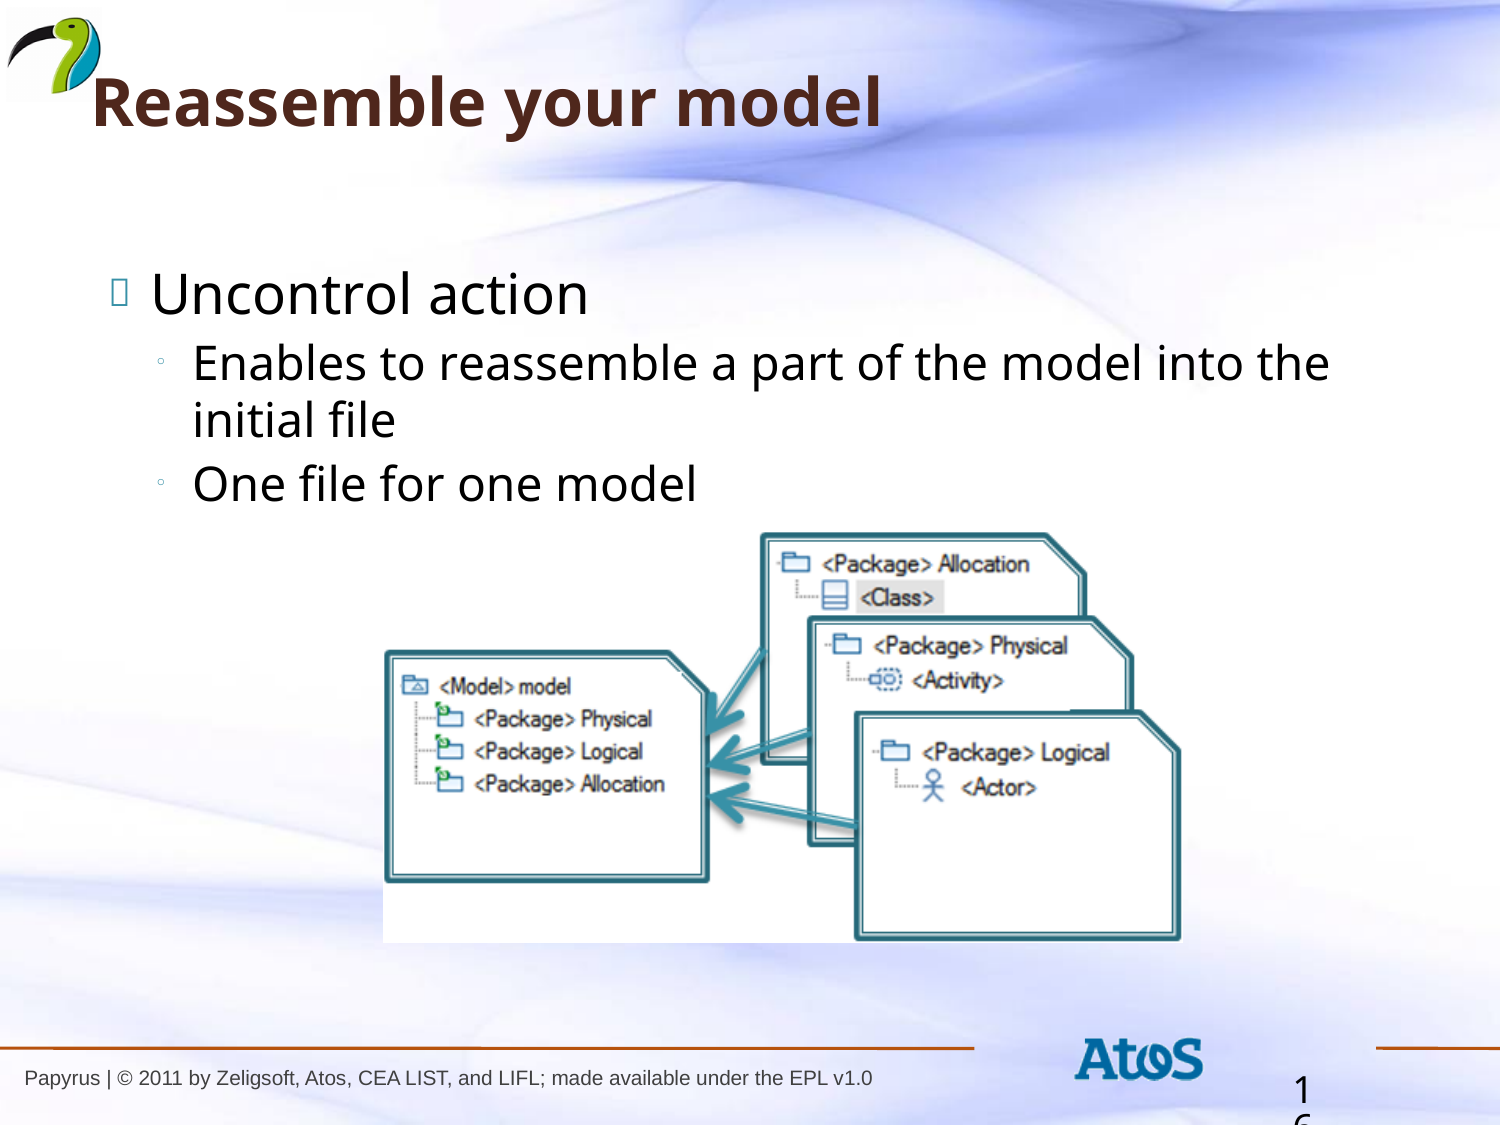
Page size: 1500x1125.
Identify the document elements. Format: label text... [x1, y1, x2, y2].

picture [0, 0, 1500, 1125]
slide_number <numéro> [1277, 1051, 1338, 1112]
list Uncontrol action Enables to reassemble a part of the model into the initial file One file for one model [75, 243, 1425, 986]
title Reassemble your model [75, 45, 1425, 233]
